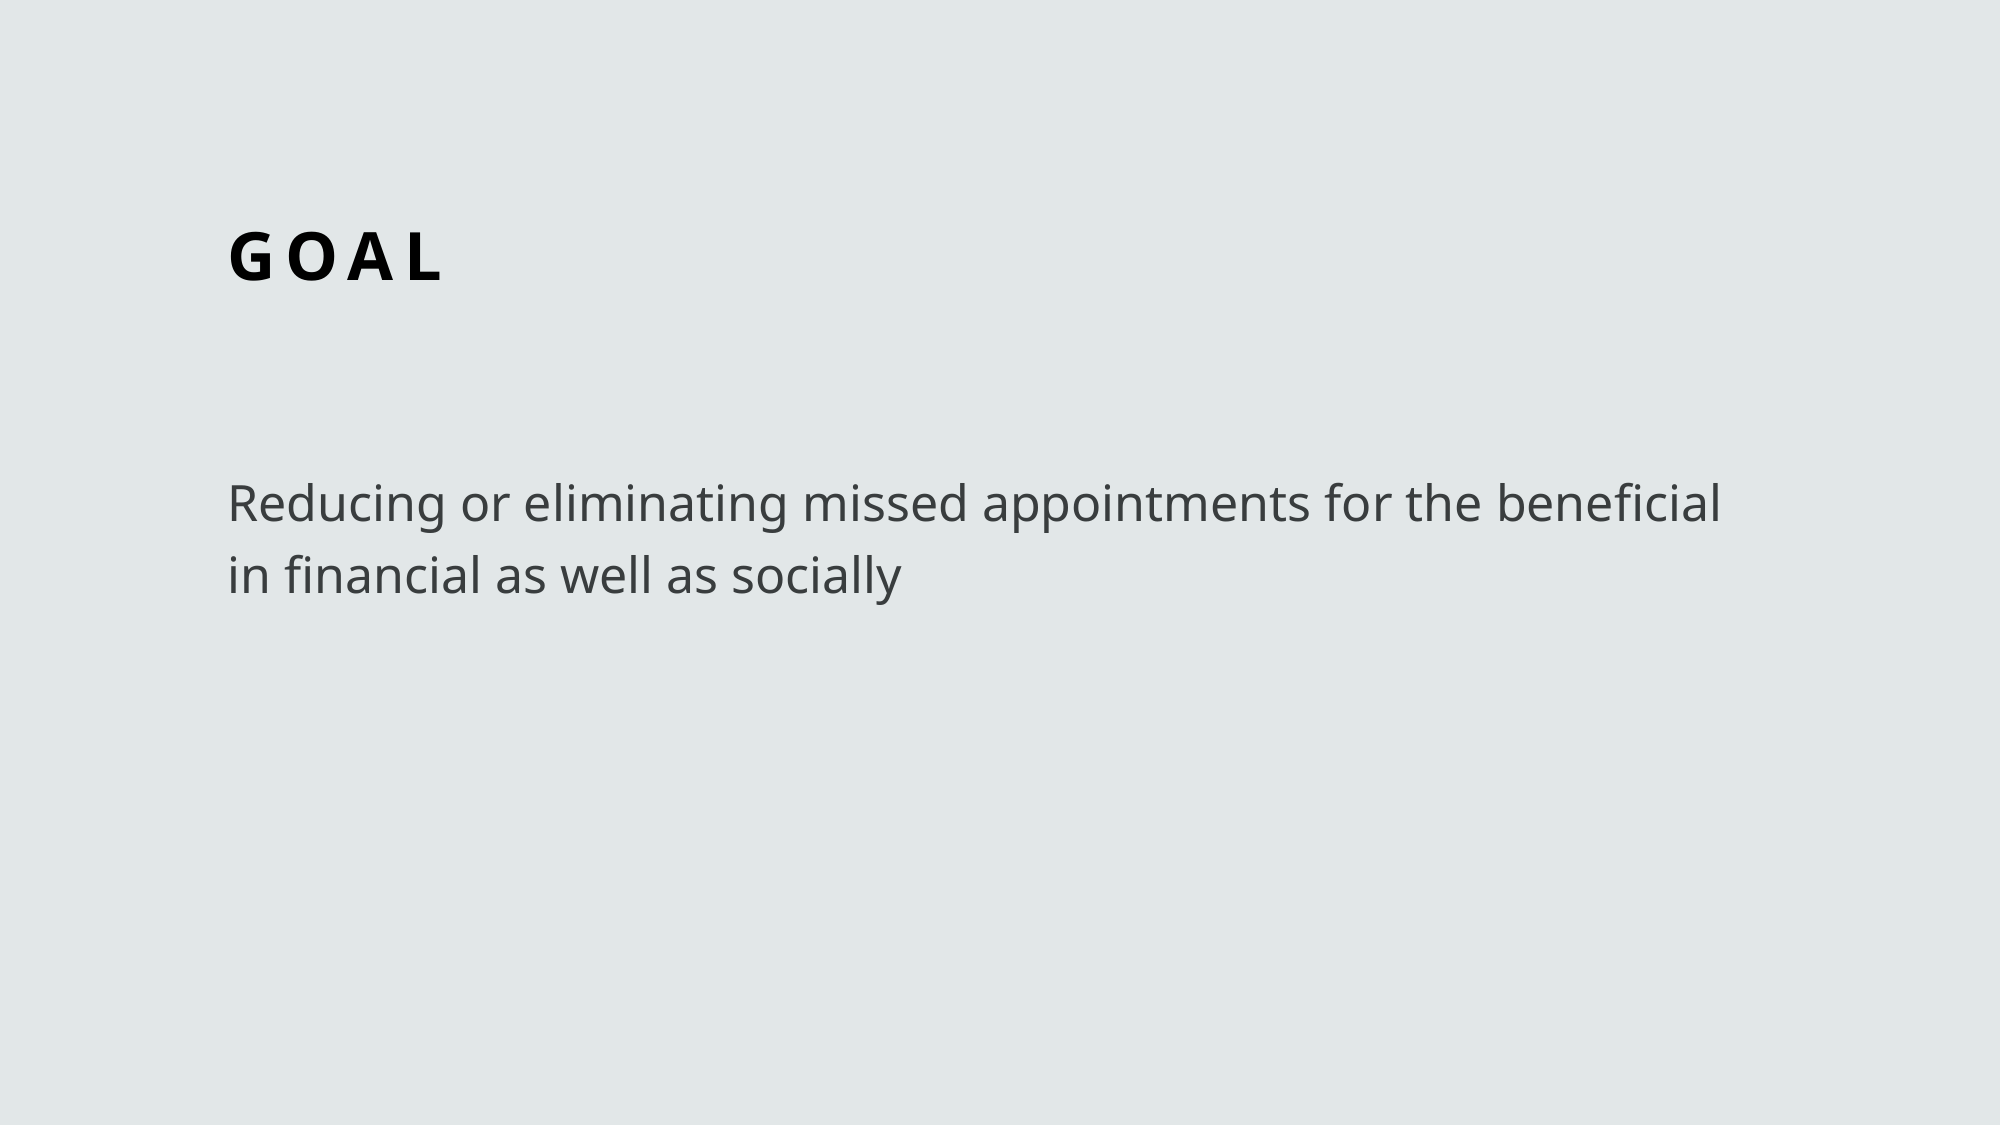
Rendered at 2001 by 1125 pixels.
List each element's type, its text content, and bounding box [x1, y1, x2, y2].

title GOAL [212, 138, 1788, 354]
list Reducing or eliminating missed appointments for the beneficial in financial as well as socially [212, 371, 1788, 969]
